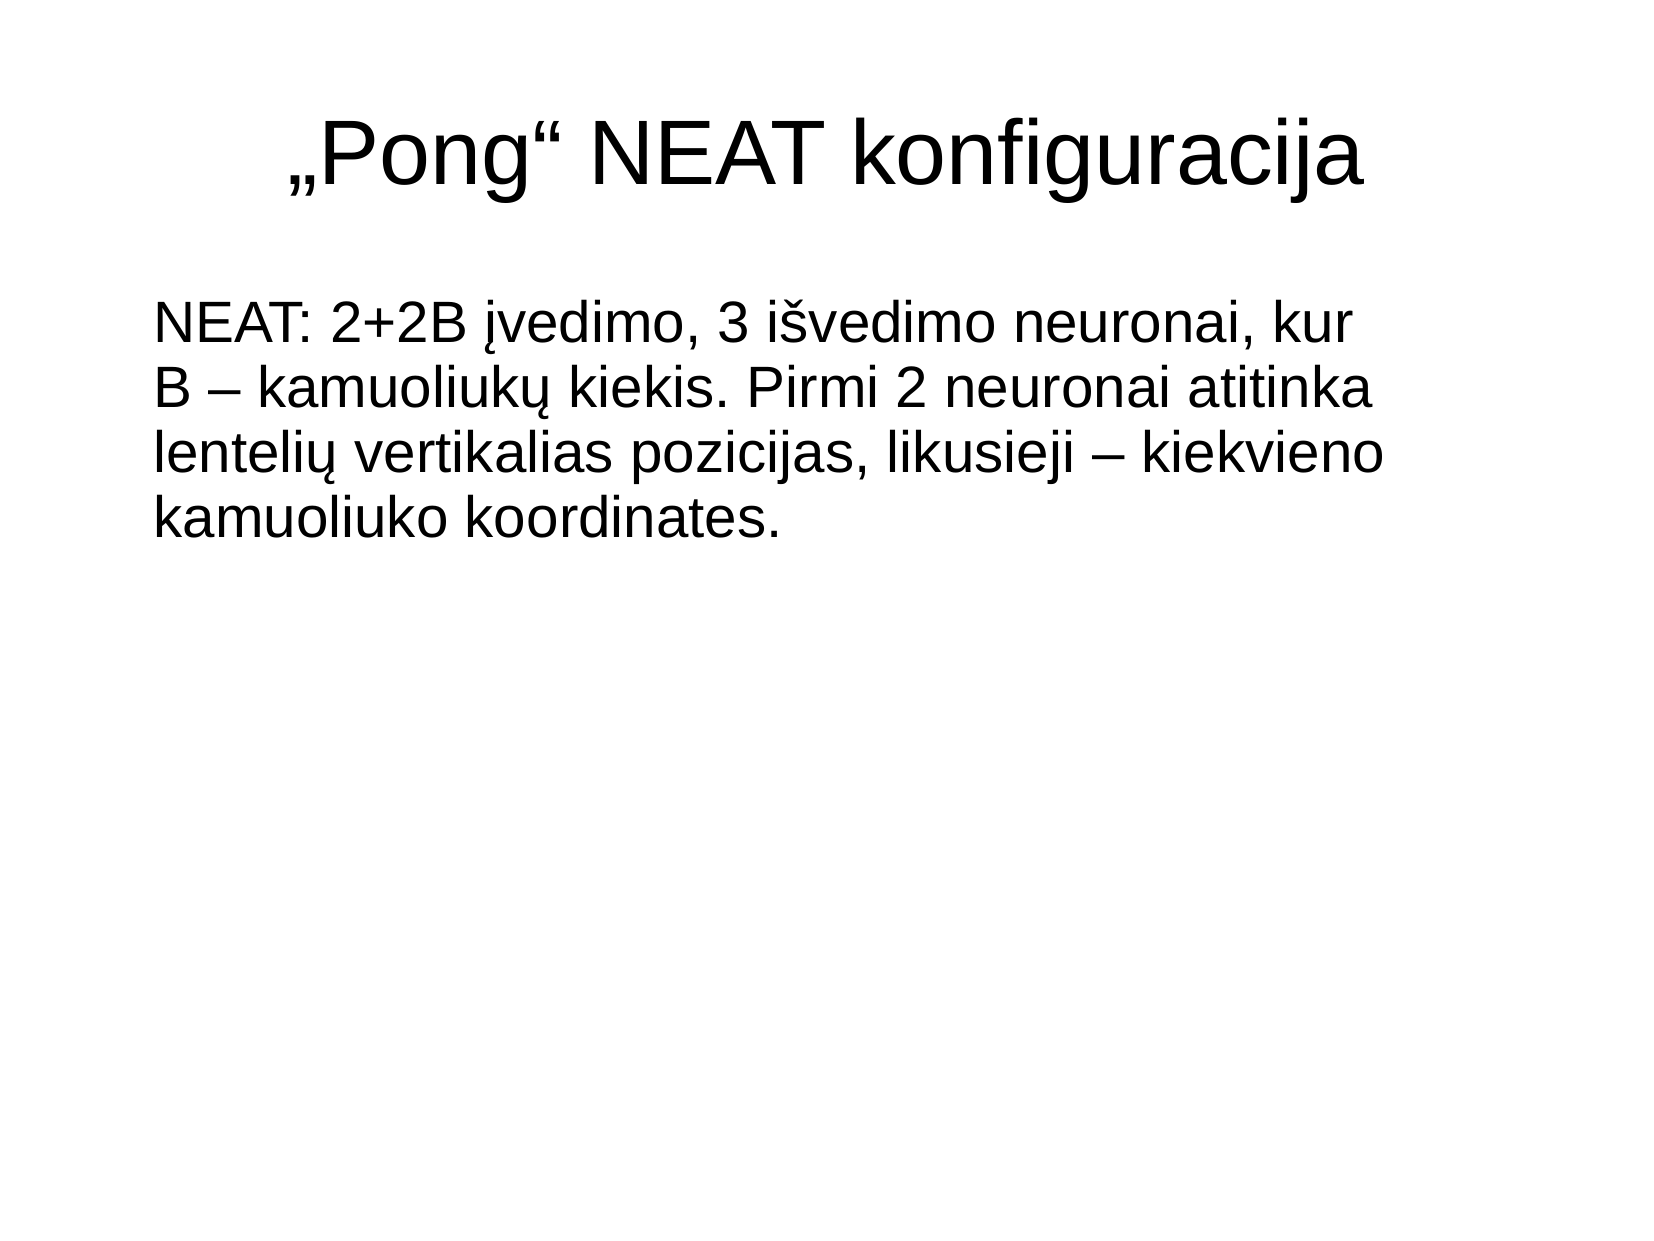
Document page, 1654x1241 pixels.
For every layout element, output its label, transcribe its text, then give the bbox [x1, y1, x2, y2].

list NEAT: 2+2B įvedimo, 3 išvedimo neuronai, kur B – kamuoliukų kiekis. Pirmi 2 neuronai atitinka lentelių vertikalias pozicijas, likusieji – kiekvieno kamuoliuko koordinates. [82, 290, 1571, 1010]
title „Pong“ NEAT konfiguracija [82, 49, 1571, 257]
